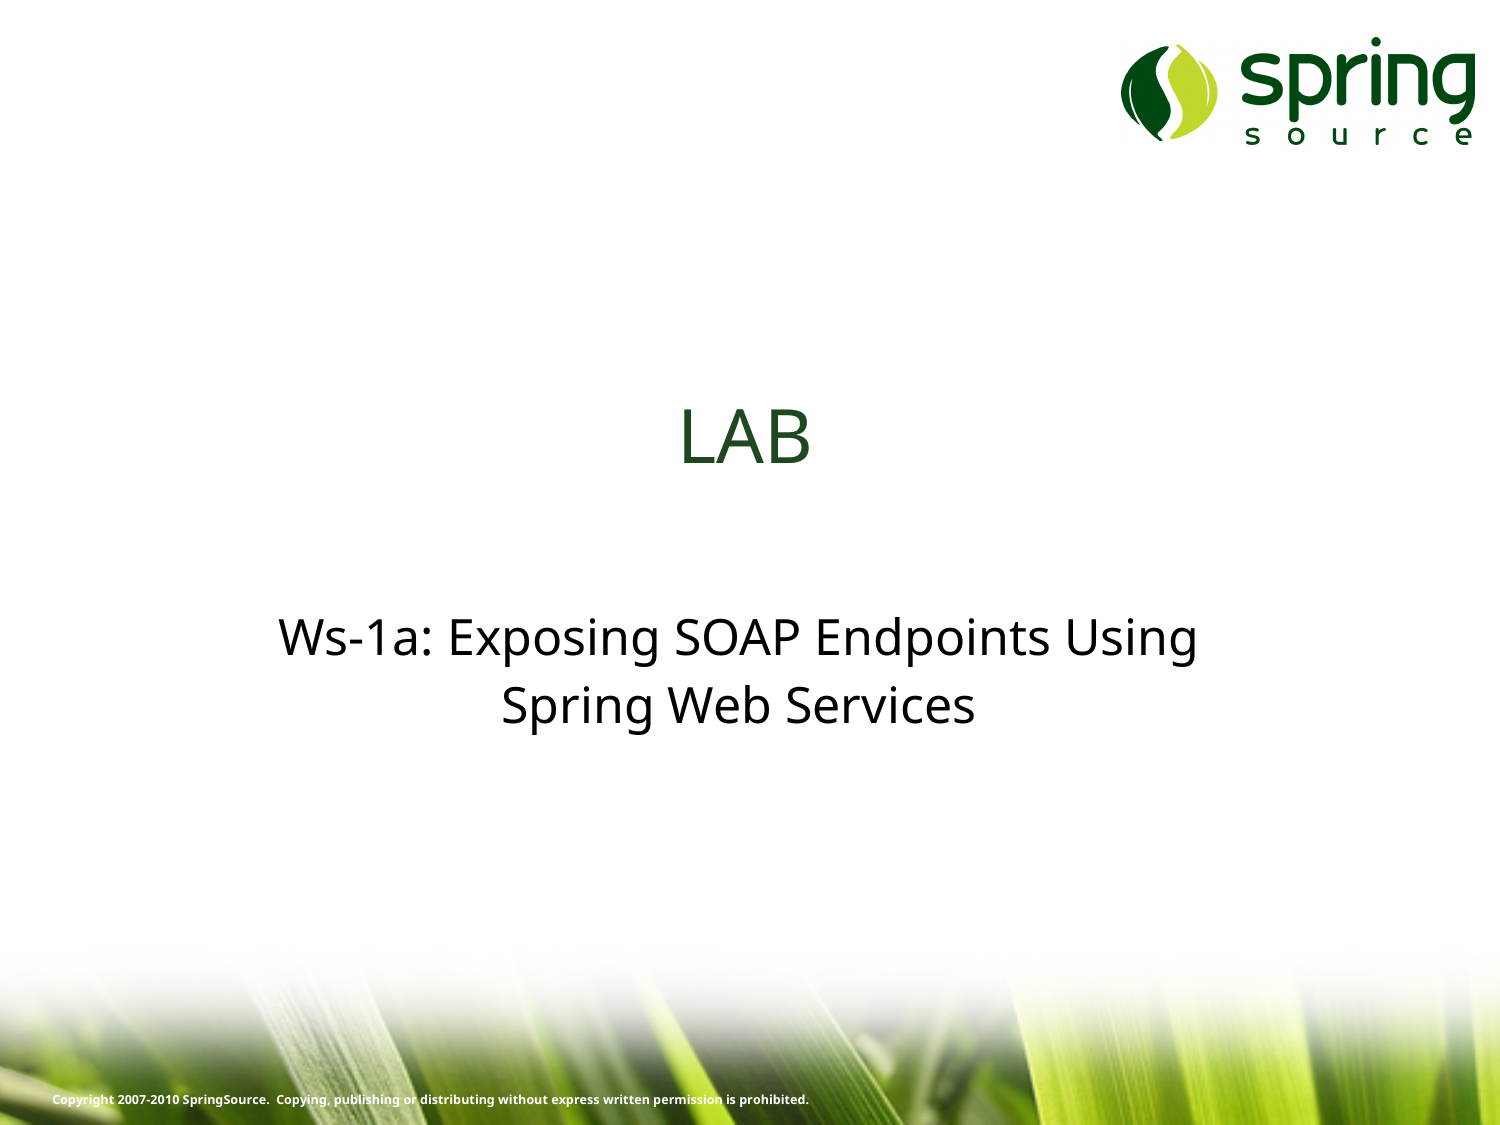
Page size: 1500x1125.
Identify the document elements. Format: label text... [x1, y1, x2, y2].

title LAB [107, 340, 1383, 529]
picture [0, 944, 1500, 1125]
subtitle Ws-1a: Exposing SOAP Endpoints Using Spring Web Services [214, 594, 1265, 882]
picture [1121, 37, 1475, 145]
